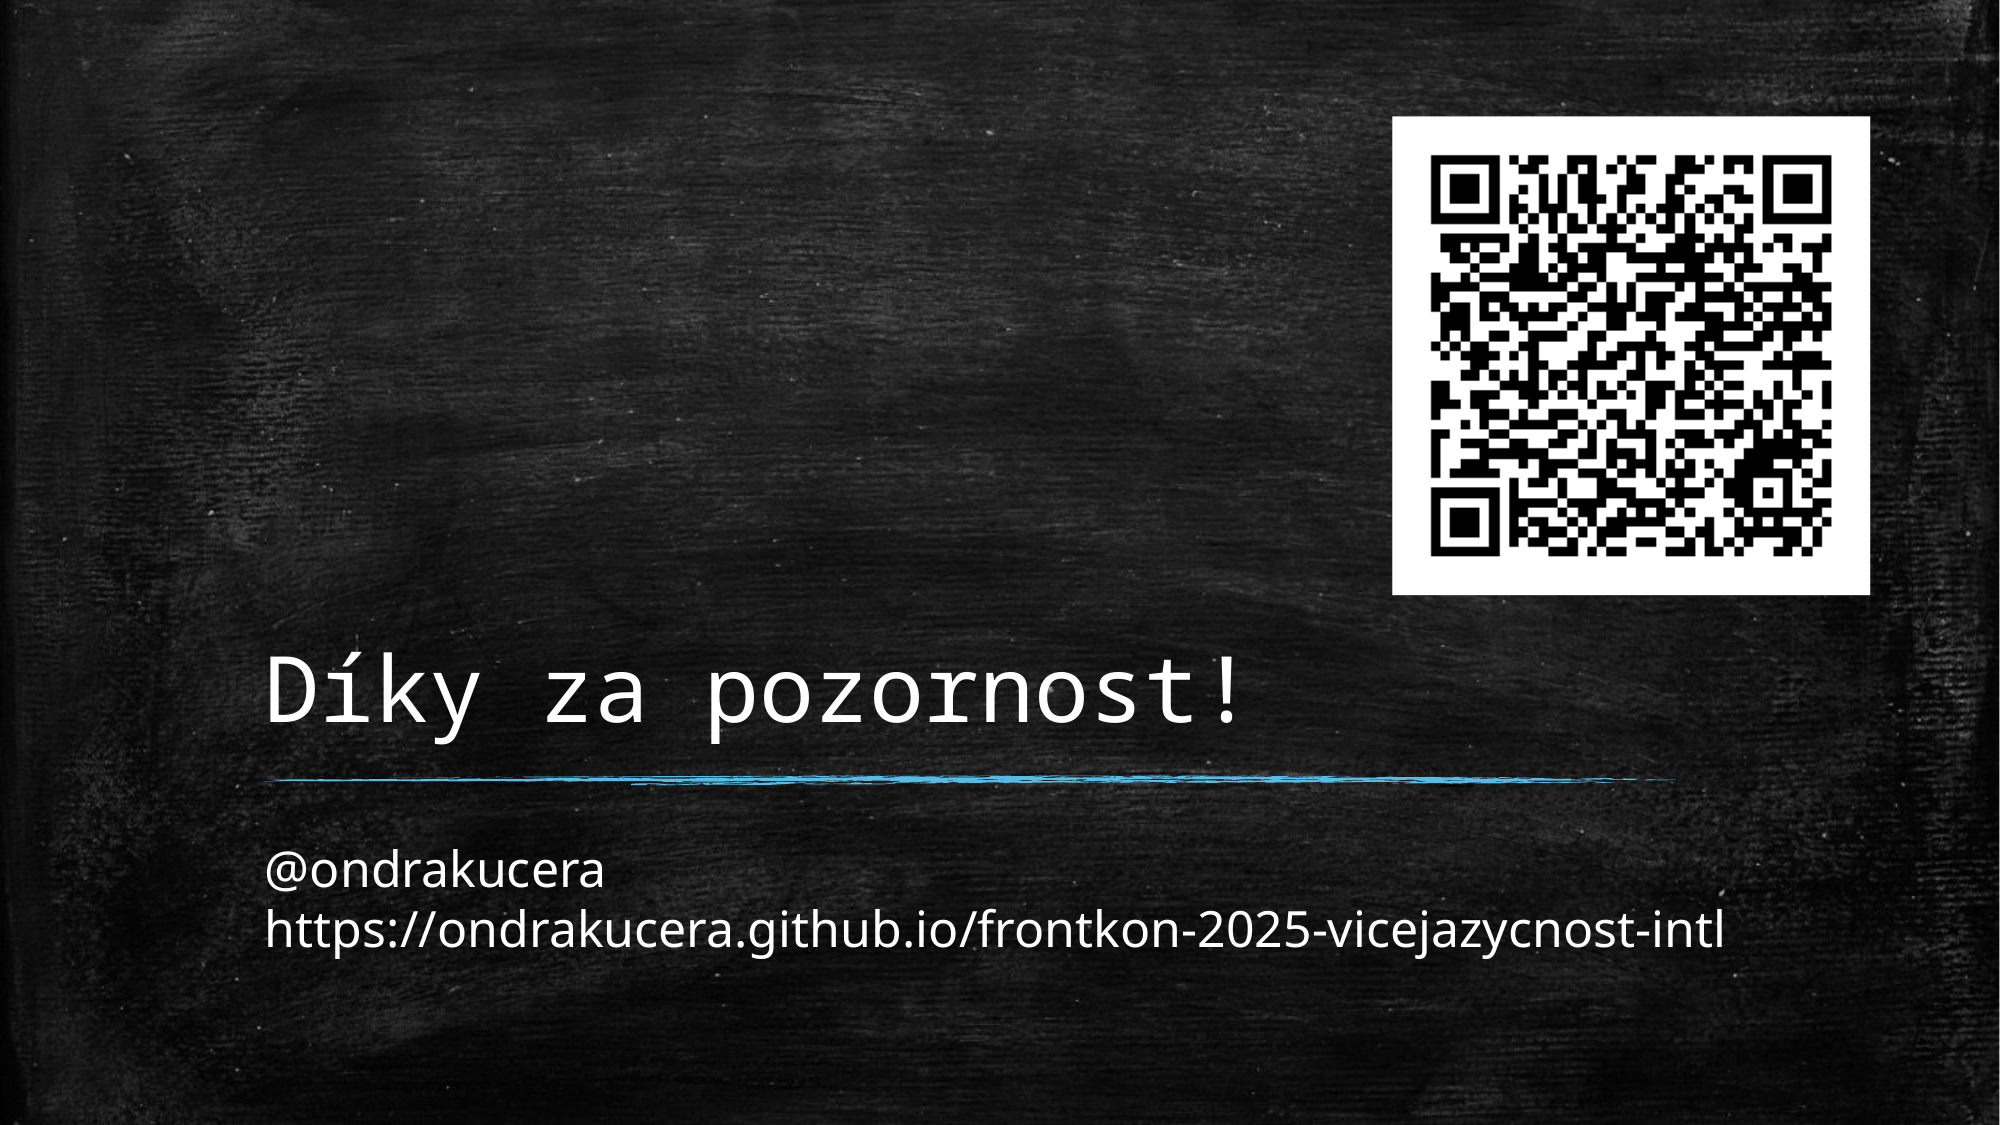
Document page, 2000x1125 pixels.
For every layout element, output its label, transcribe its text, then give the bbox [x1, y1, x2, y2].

list @ondrakucera https://ondrakucera.github.io/frontkon-2025-vicejazycnost-intl [249, 837, 1750, 1013]
title Díky za pozornost! [249, 312, 1750, 750]
picture [0, 0, 2000, 1125]
